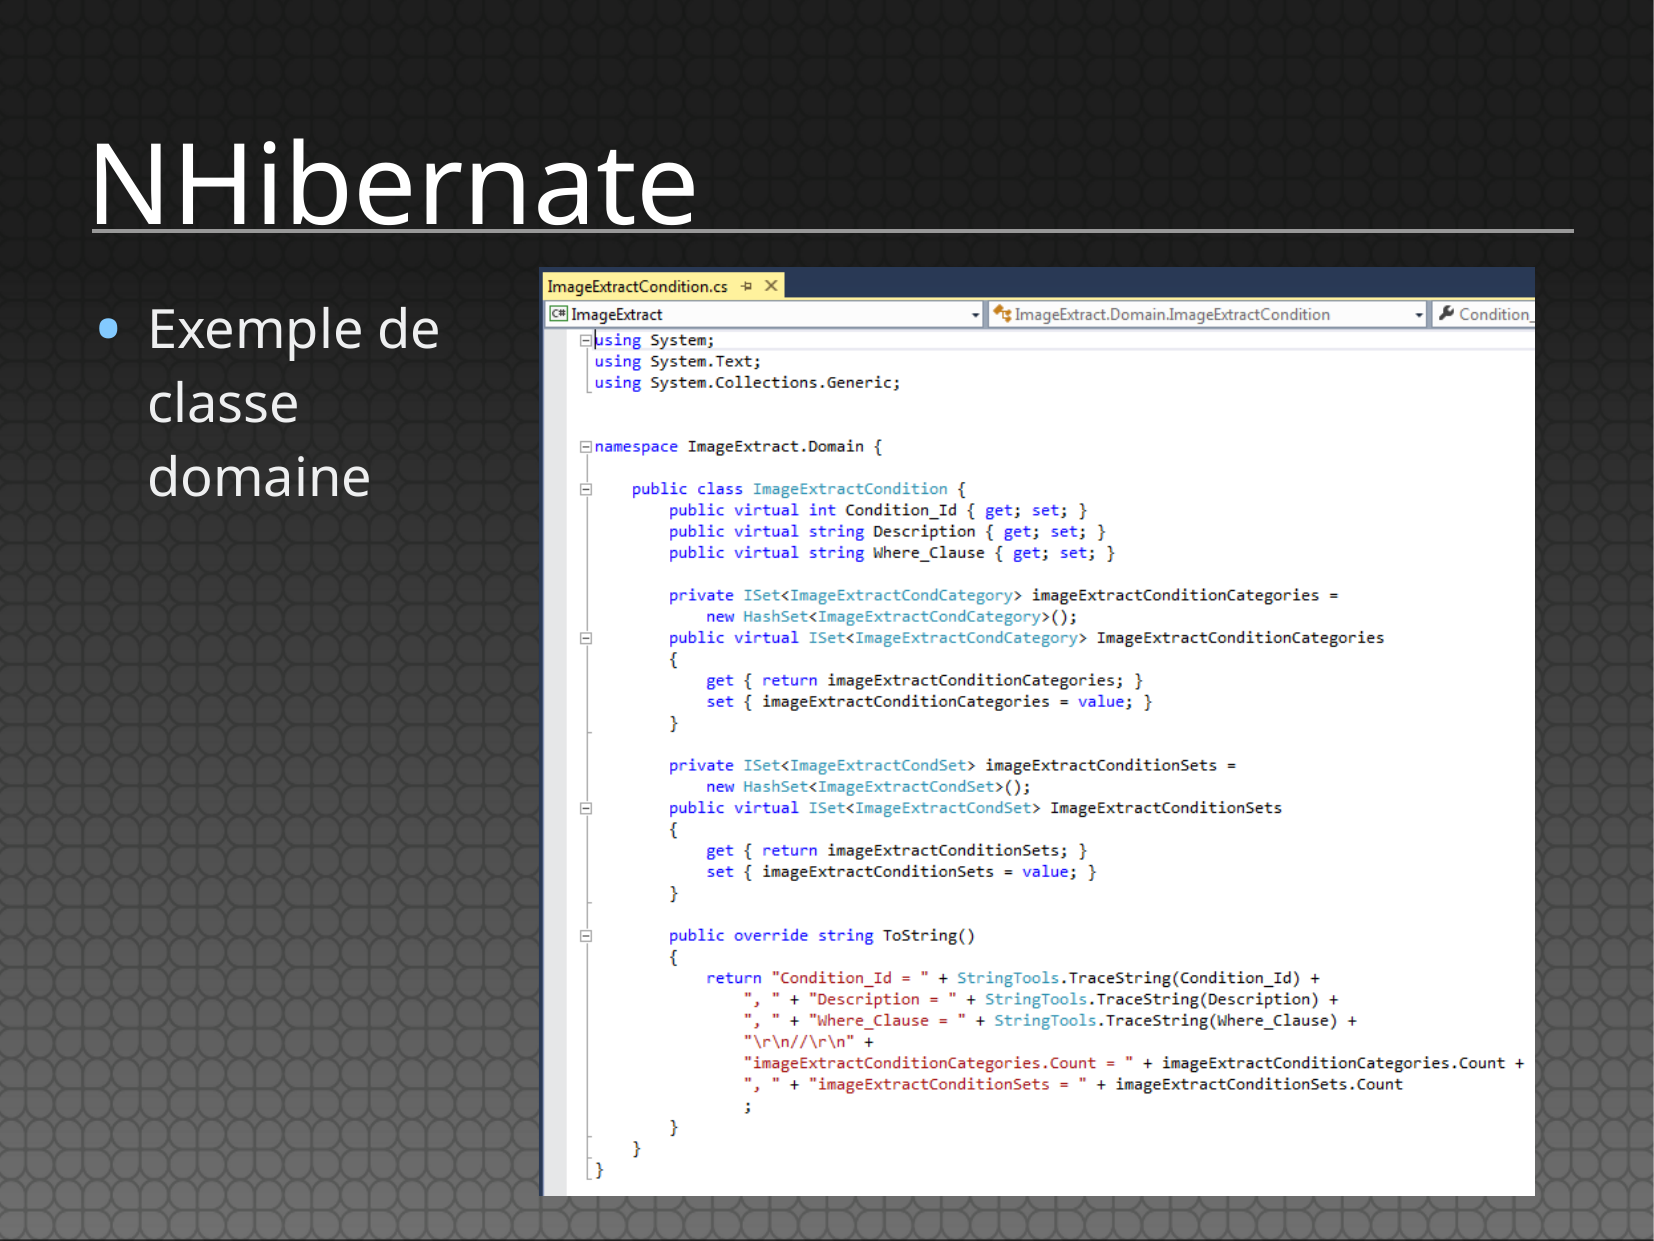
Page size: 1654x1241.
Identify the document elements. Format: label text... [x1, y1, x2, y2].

list Exemple de classe domaine [76, 290, 491, 563]
title NHibernate [86, 112, 1576, 249]
picture [0, 0, 1654, 1241]
